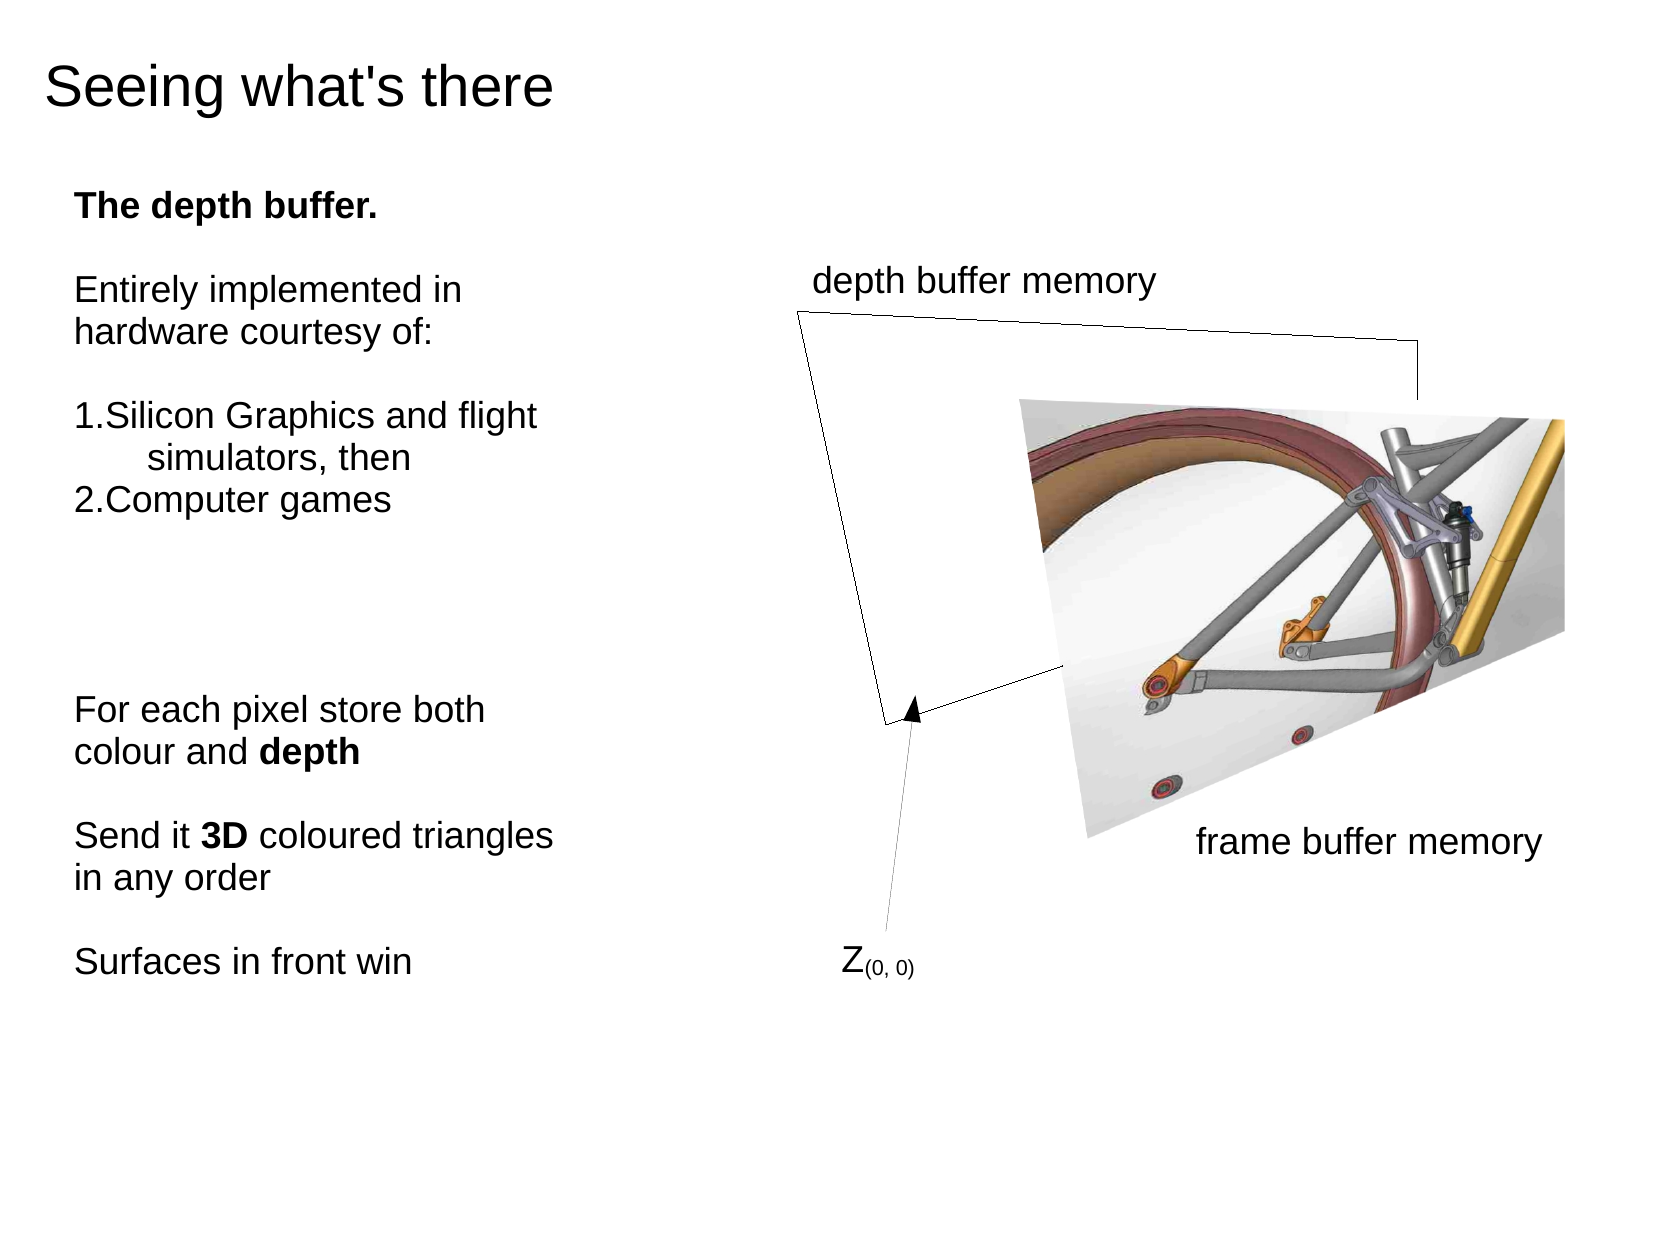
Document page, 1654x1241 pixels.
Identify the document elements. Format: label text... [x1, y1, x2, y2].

picture [1019, 399, 1565, 843]
text_box frame buffer memory [1181, 813, 1595, 875]
text_box Seeing what's there [29, 46, 1625, 135]
text_box depth buffer memory [797, 252, 1211, 314]
text_box The depth buffer. Entirely implemented in hardware courtesy of: Silicon Graphics and flight simulators, then Computer games For each pixel store both colour and depth Send it 3D coloured triangles in any order Surfaces in front win [59, 177, 591, 1084]
text_box Z(0, 0) [826, 931, 975, 1004]
